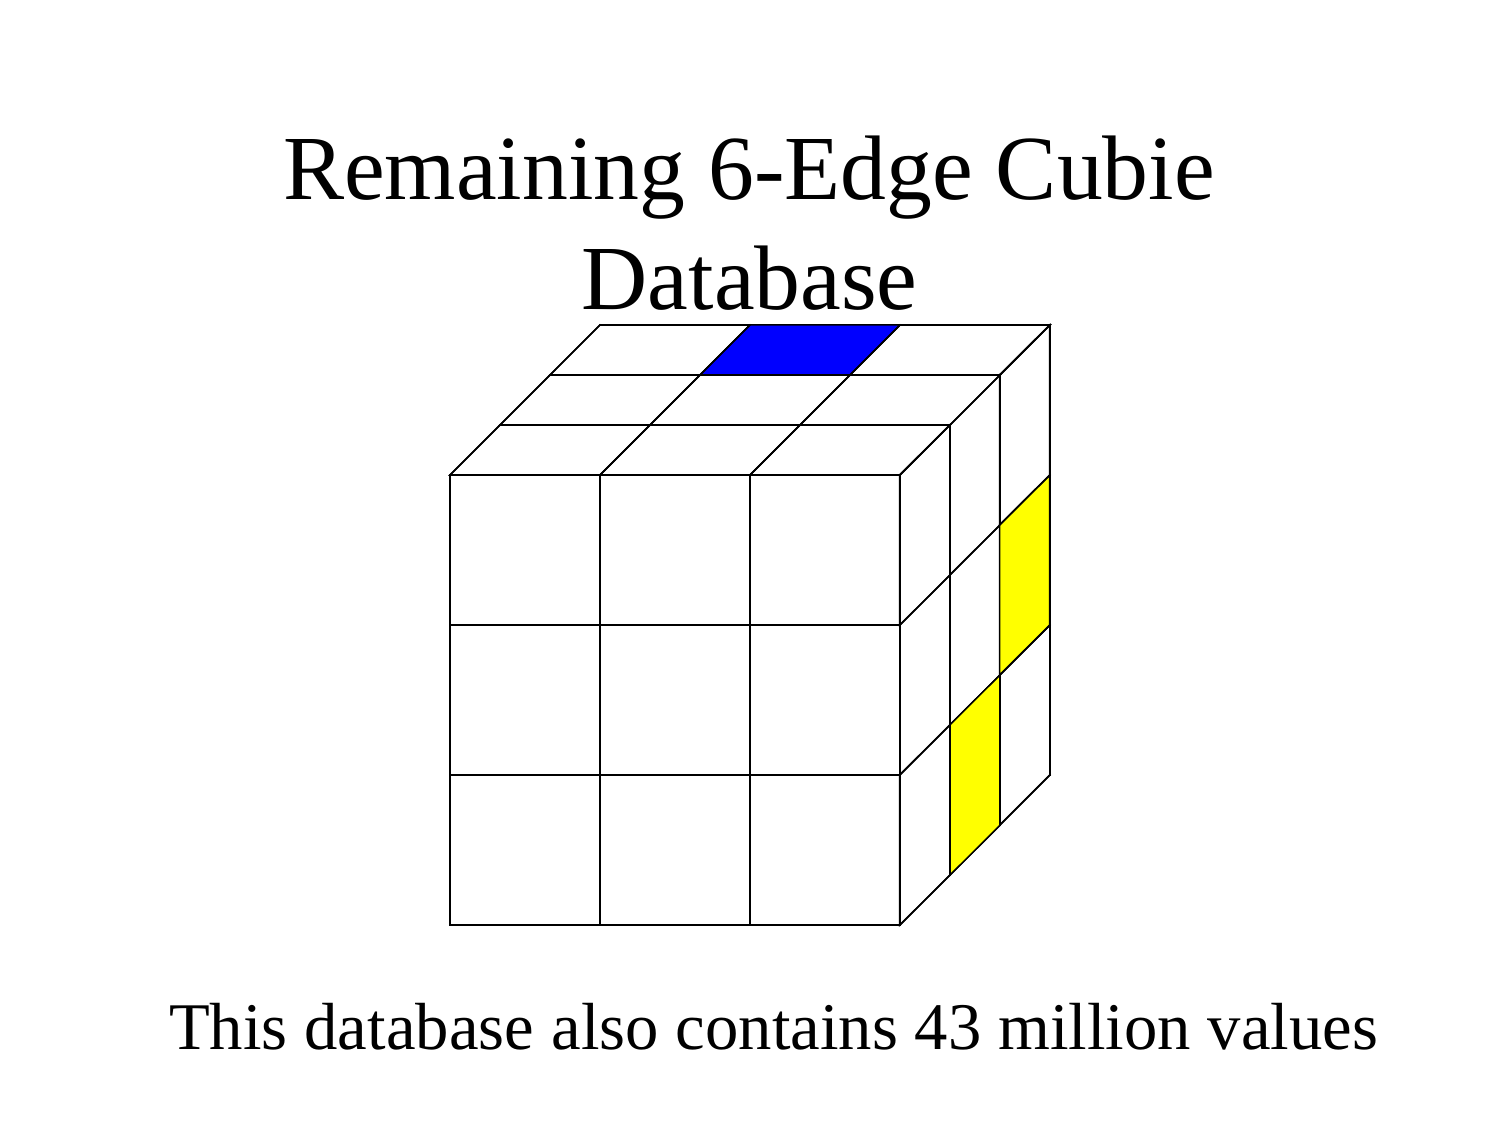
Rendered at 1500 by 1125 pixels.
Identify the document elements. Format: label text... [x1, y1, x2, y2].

text_box This database also contains 43 million values [124, 974, 1426, 1071]
title Remaining 6-Edge Cubie Database [112, 99, 1388, 288]
text_box [999, 478, 1050, 673]
text_box [702, 324, 898, 376]
text_box [951, 675, 999, 875]
